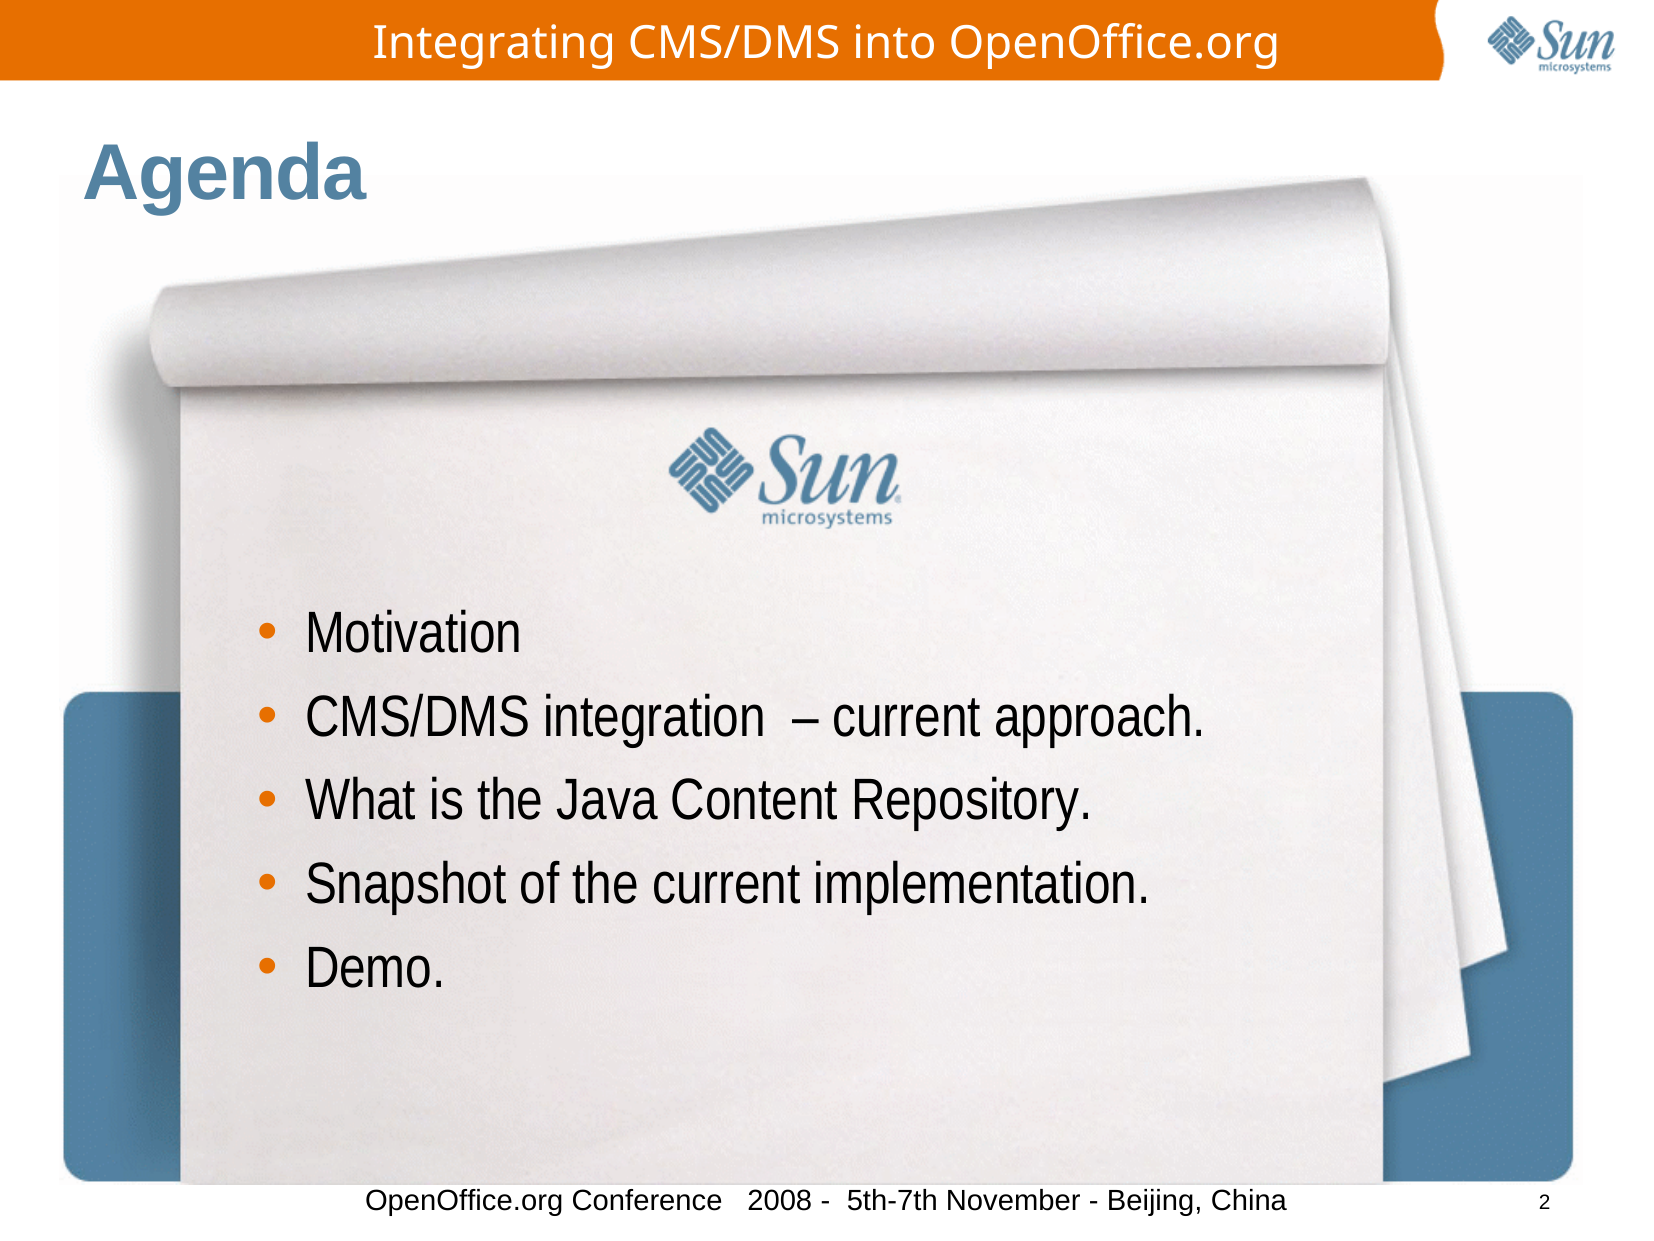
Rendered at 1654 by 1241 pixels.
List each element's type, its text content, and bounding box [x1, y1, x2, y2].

picture [59, 175, 1583, 1185]
picture [0, 0, 1654, 83]
title Agenda [82, 135, 1585, 251]
list Motivation CMS/DMS integration – current approach. What is the Java Content Repository. Snapshot of the current implementation. Demo. [237, 607, 1435, 1007]
